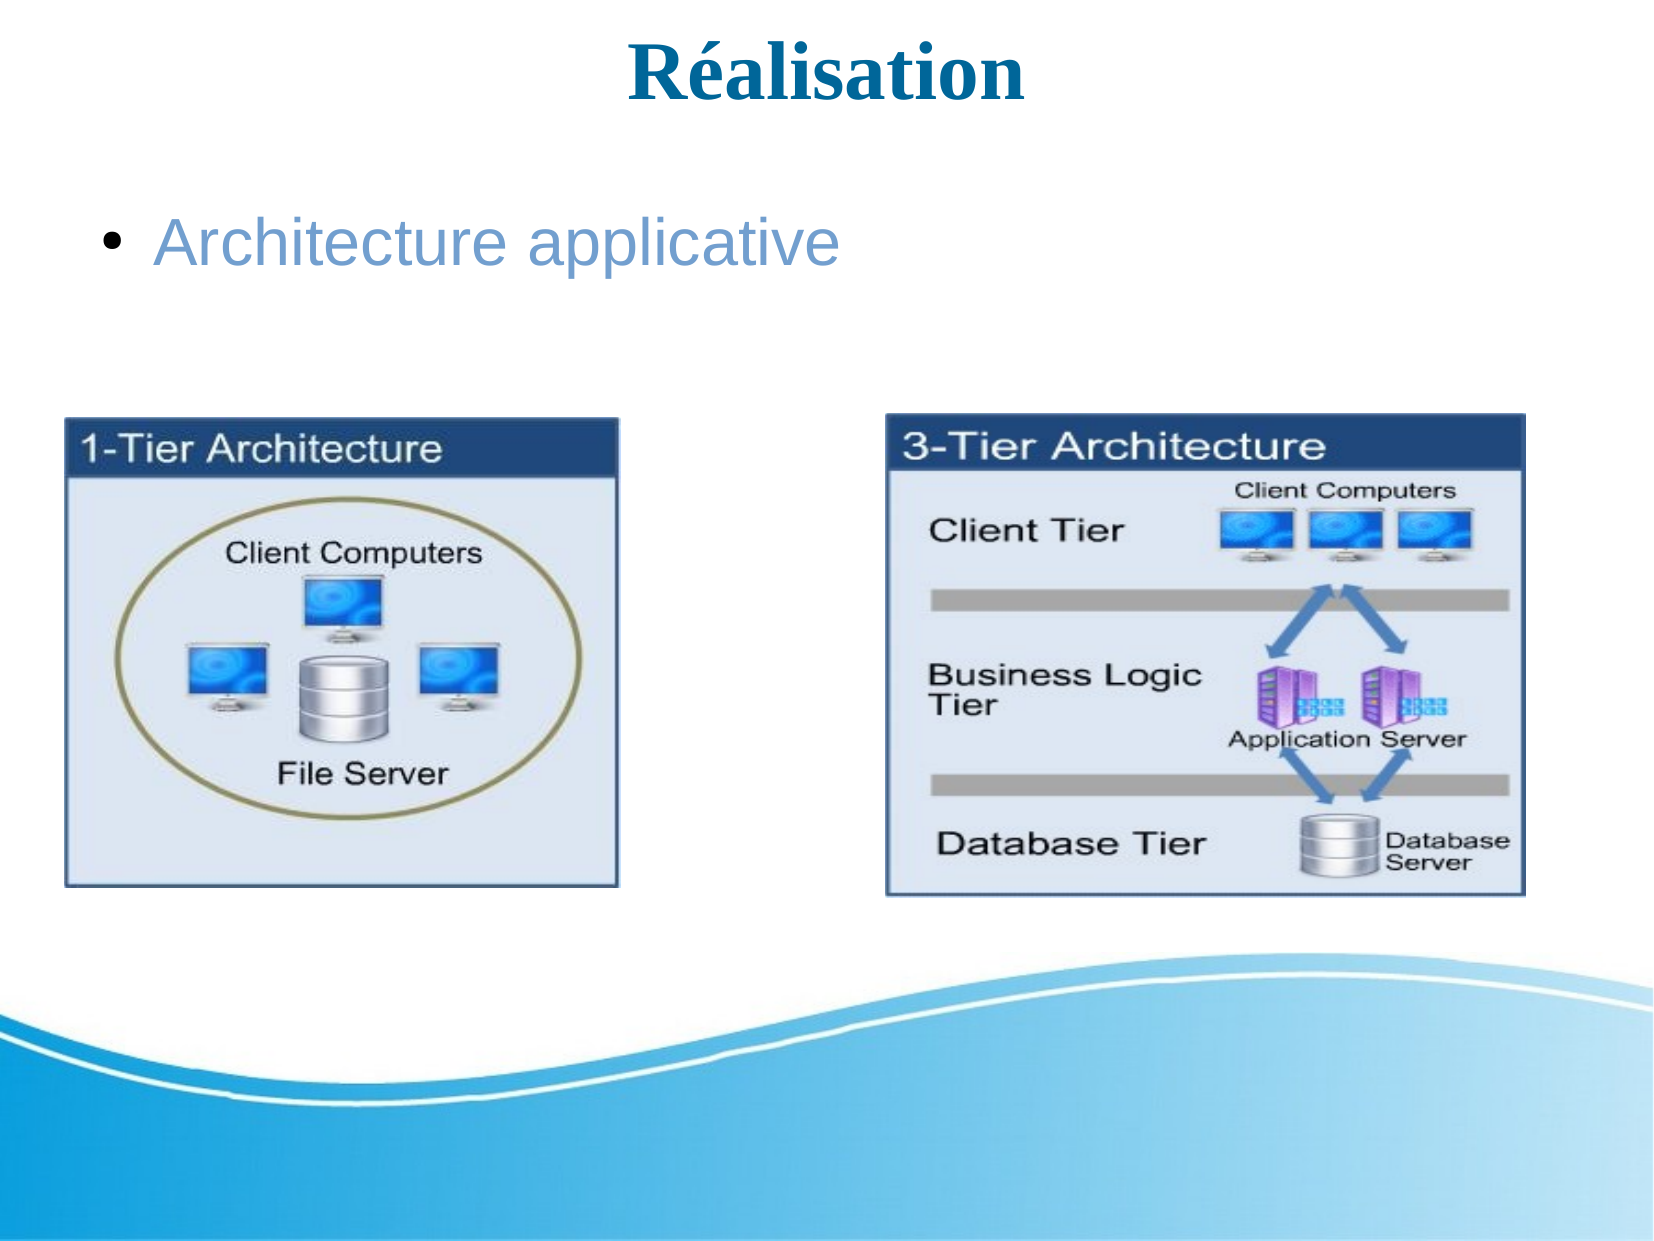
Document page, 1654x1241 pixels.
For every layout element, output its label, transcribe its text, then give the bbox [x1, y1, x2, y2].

picture [0, 952, 1654, 1241]
list Architecture applicative [82, 204, 1571, 319]
picture [885, 413, 1526, 898]
picture [64, 417, 621, 888]
title Réalisation [0, 0, 1654, 142]
